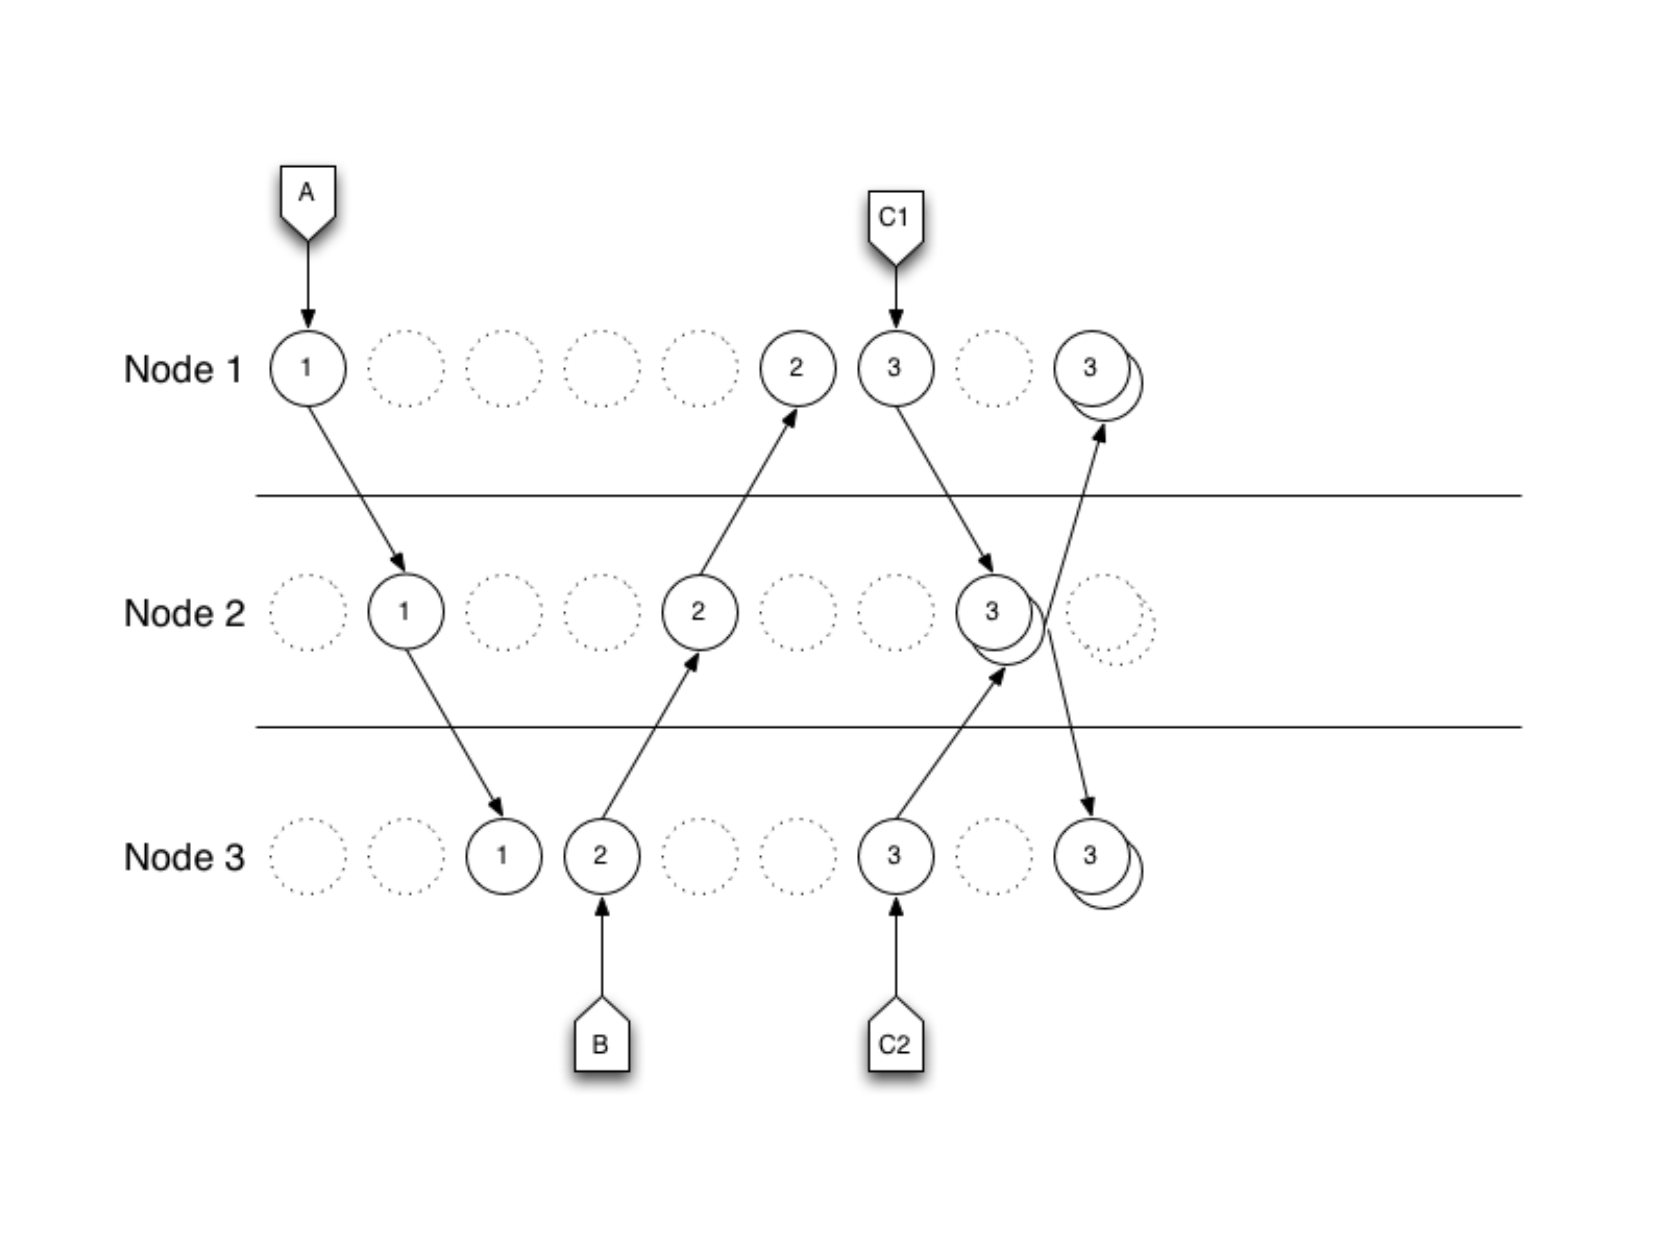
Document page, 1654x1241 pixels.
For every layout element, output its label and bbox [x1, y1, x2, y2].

picture [95, 95, 1565, 1198]
